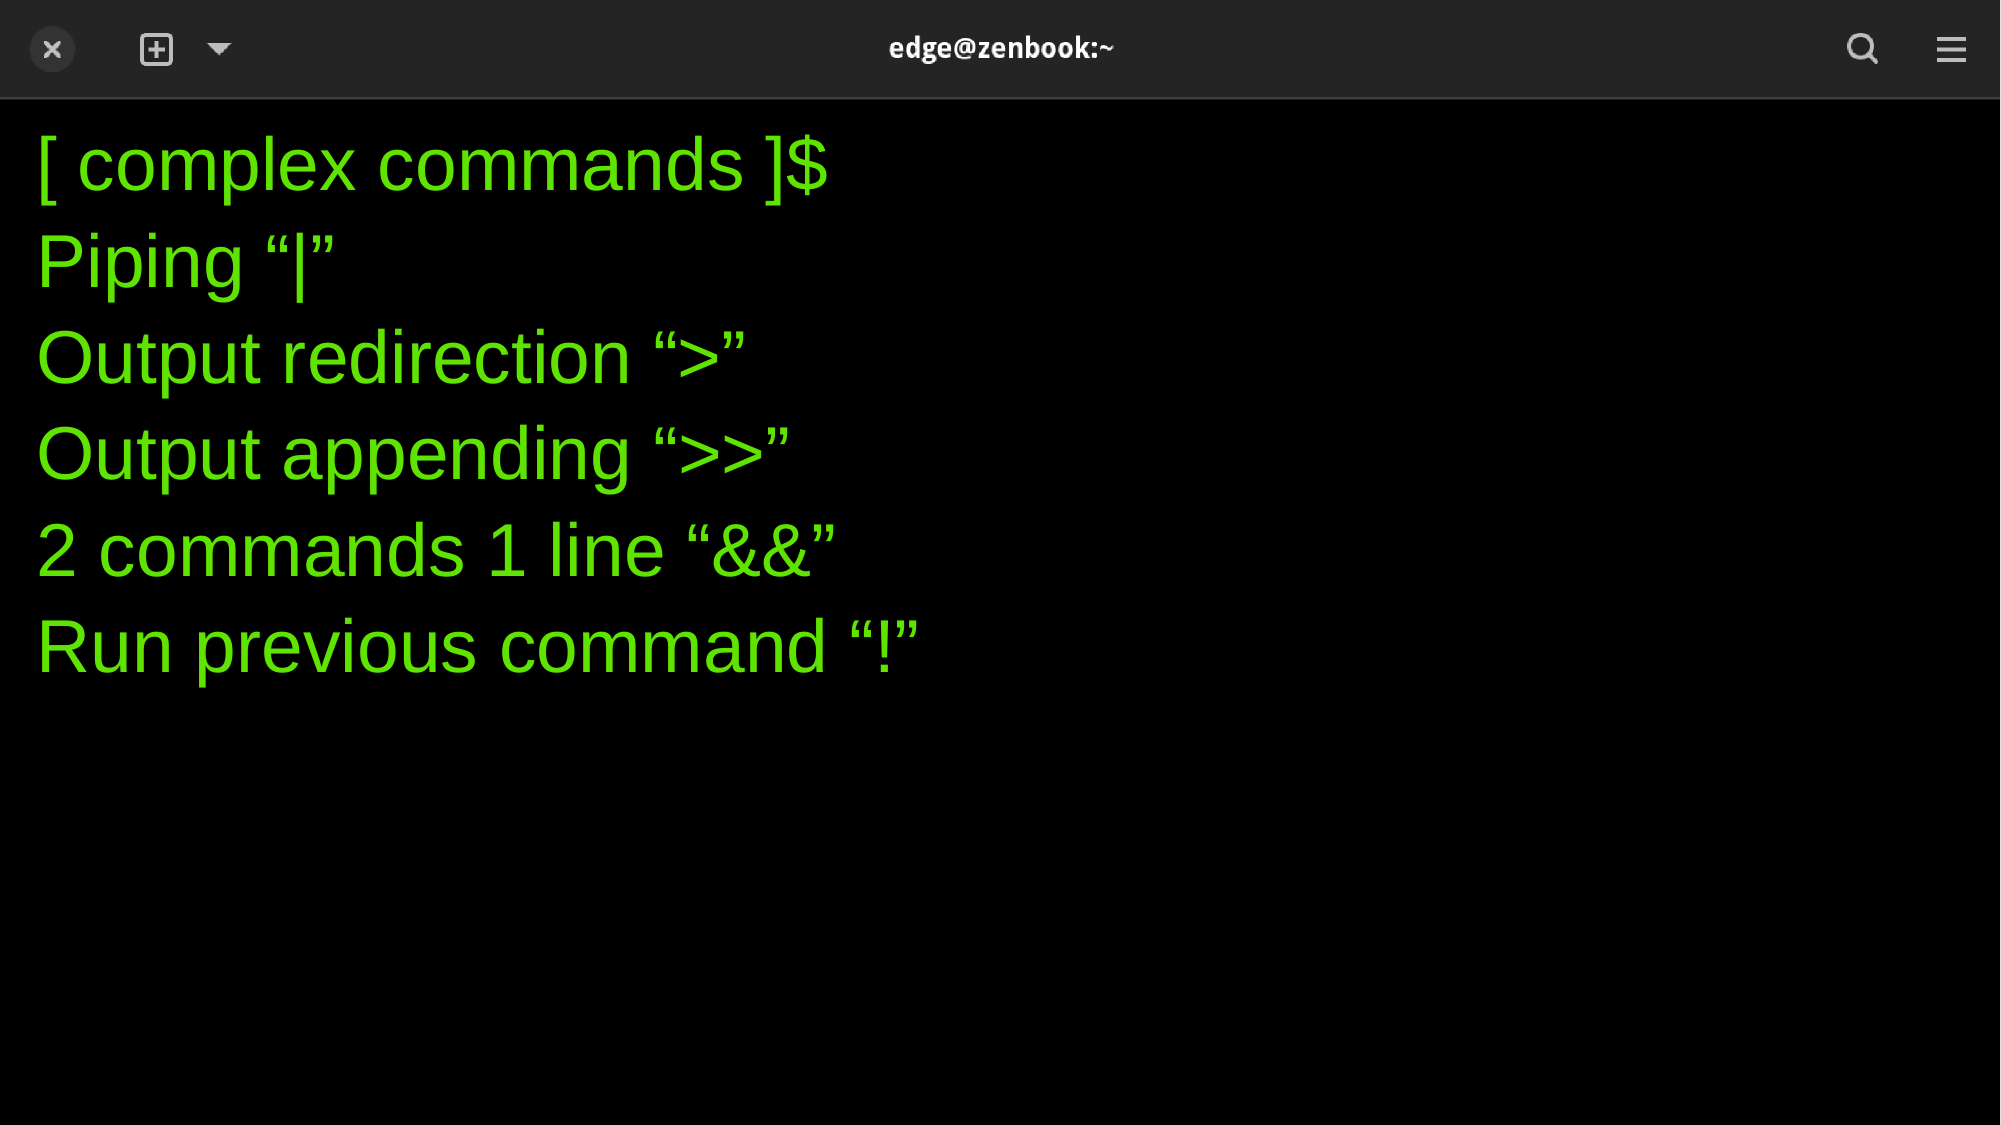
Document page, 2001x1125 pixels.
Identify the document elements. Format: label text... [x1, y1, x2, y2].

subtitle [ complex commands ]$ Piping “|” Output redirection “>” Output appending “>>” 2 commands 1 line “&&” Run previous command “!” [21, 122, 1980, 1108]
picture [0, 0, 2001, 1125]
